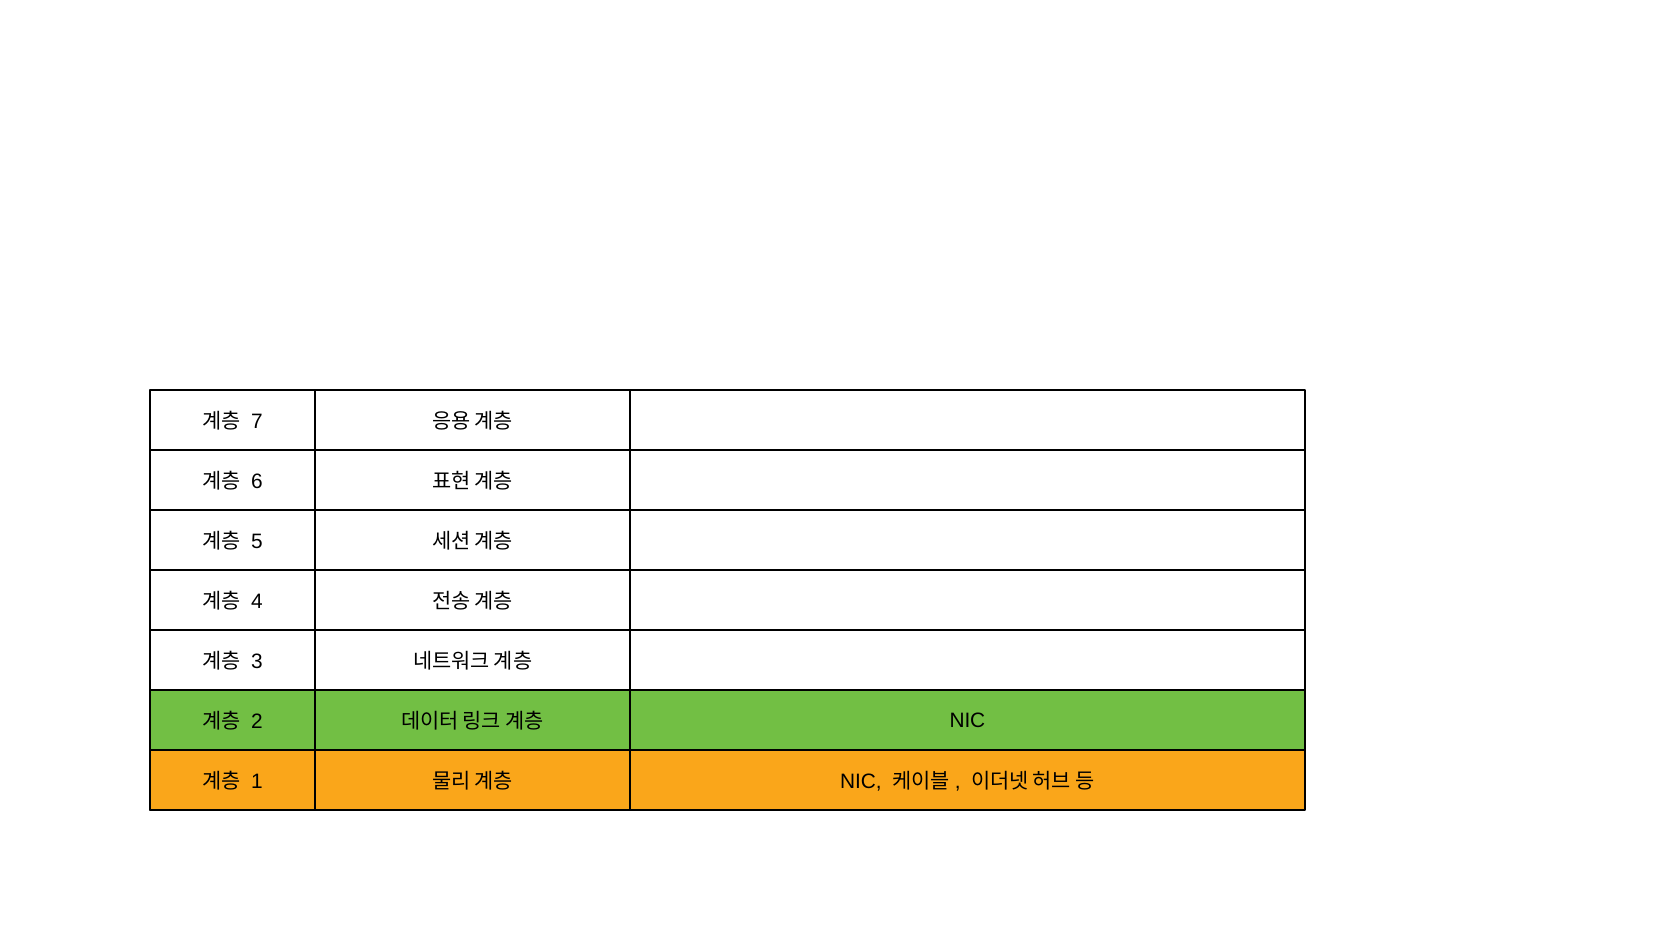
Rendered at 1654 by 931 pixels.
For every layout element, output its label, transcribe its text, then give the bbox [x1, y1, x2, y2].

text_box 계층 1 [150, 751, 315, 811]
text_box 계층 4 [150, 571, 315, 630]
text_box 네트워크 계층 [315, 631, 629, 691]
text_box 계층 5 [150, 511, 315, 571]
text_box 계층 7 [150, 390, 315, 451]
text_box 세션 계층 [315, 511, 629, 571]
text_box 전송 계층 [315, 571, 629, 631]
text_box 표현 계층 [315, 451, 629, 511]
text_box NIC [630, 691, 1306, 751]
text_box NIC, 케이블, 이더넷 허브 등 [630, 751, 1306, 811]
text_box 계층 3 [150, 630, 315, 691]
text_box 계층 2 [150, 691, 315, 751]
text_box 물리 계층 [315, 751, 630, 811]
text_box 계층 6 [150, 451, 315, 511]
text_box 데이터 링크 계층 [315, 691, 630, 751]
text_box 응용 계층 [315, 390, 629, 451]
